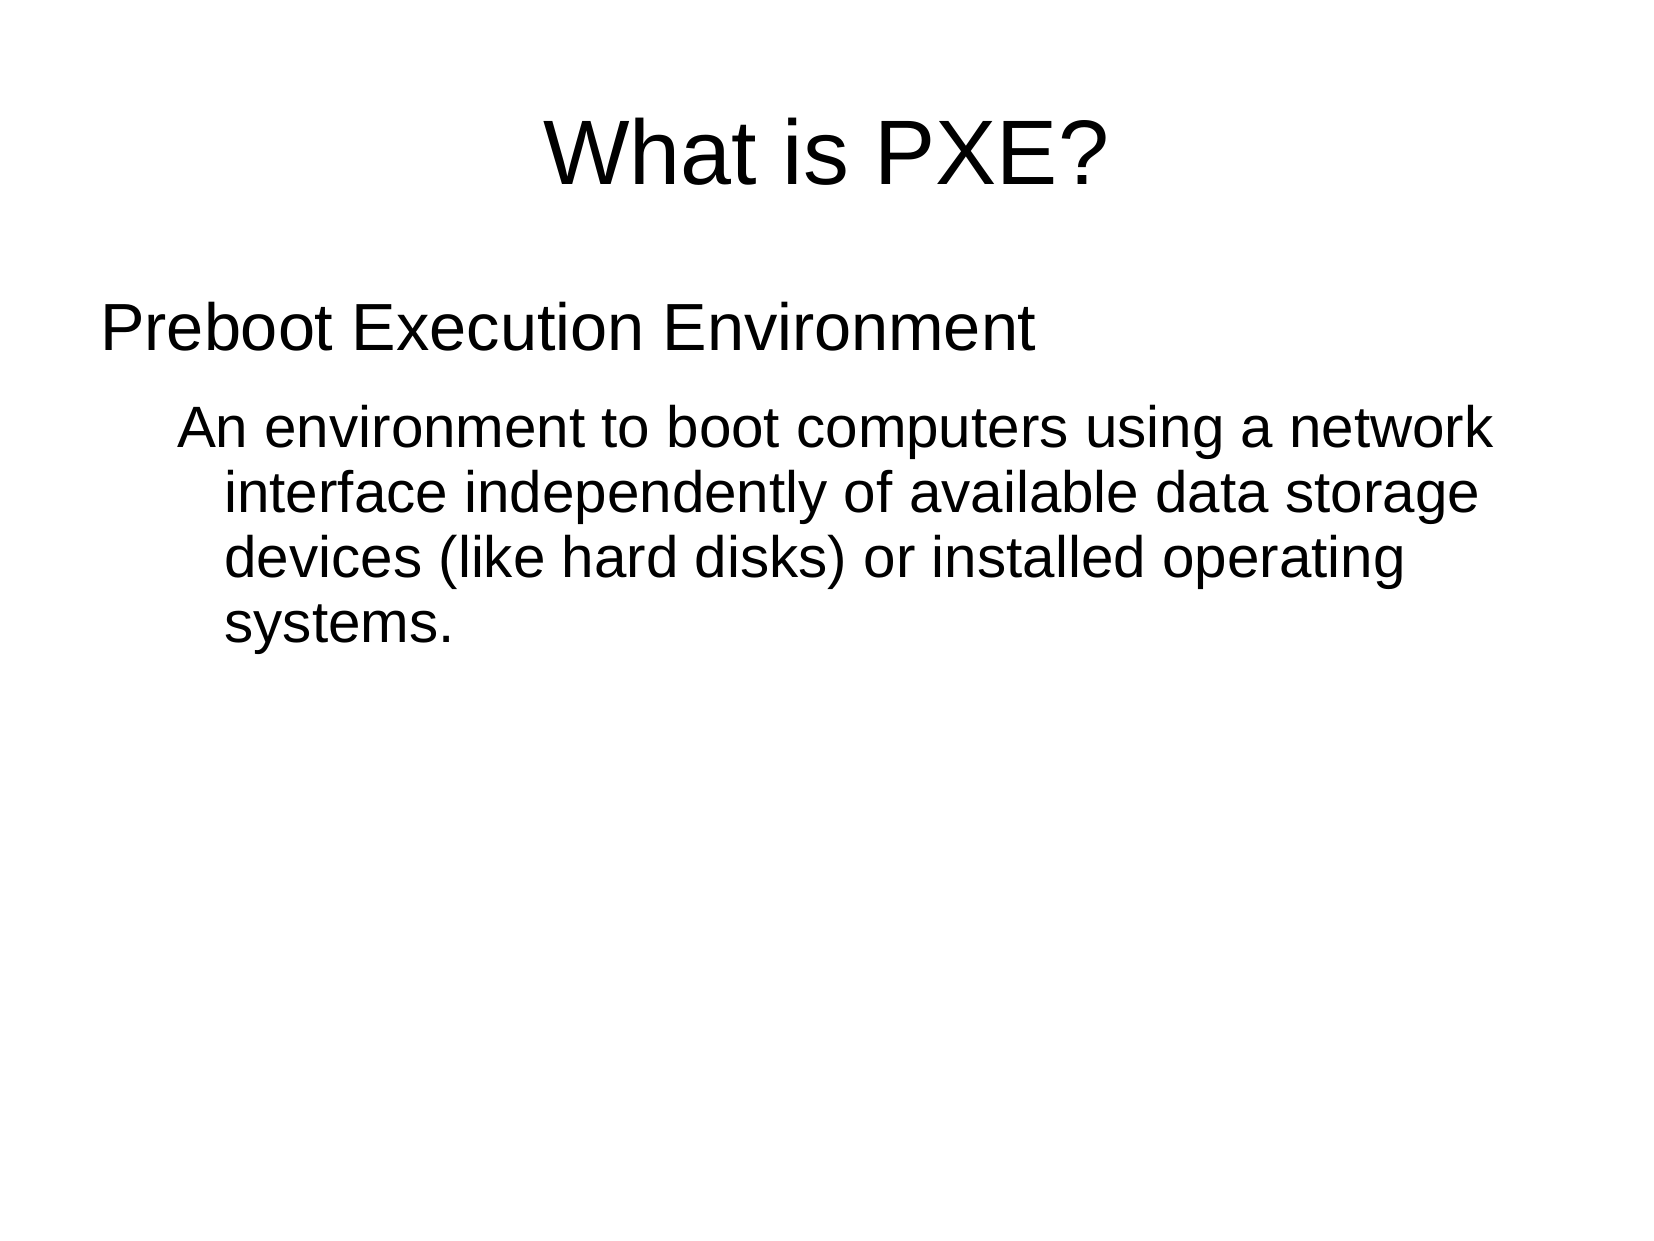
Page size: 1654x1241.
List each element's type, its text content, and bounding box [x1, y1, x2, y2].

title What is PXE? [82, 49, 1571, 257]
list Preboot Execution Environment An environment to boot computers using a network interface independently of available data storage devices (like hard disks) or installed operating systems. [82, 290, 1571, 1094]
